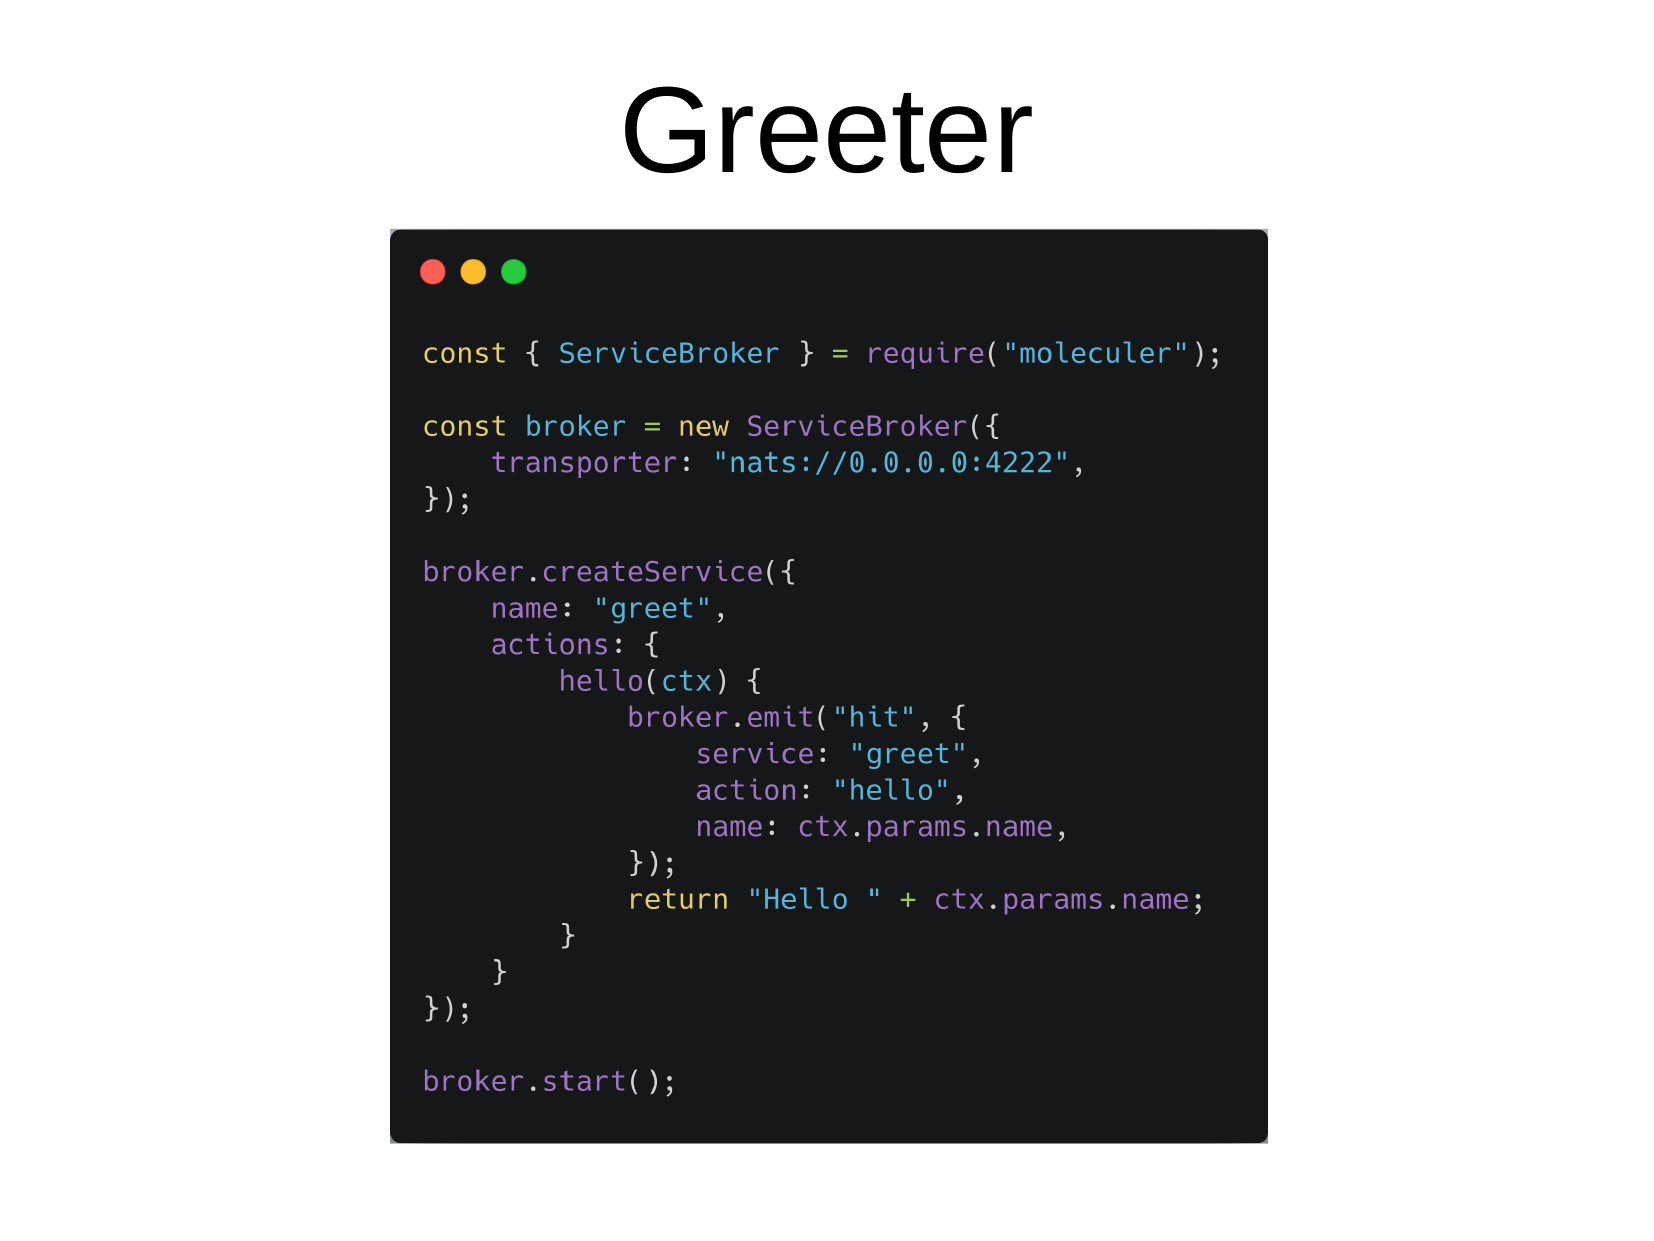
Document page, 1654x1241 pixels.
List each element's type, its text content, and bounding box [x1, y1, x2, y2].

picture [390, 228, 1268, 1144]
title Greeter [82, 49, 1571, 211]
